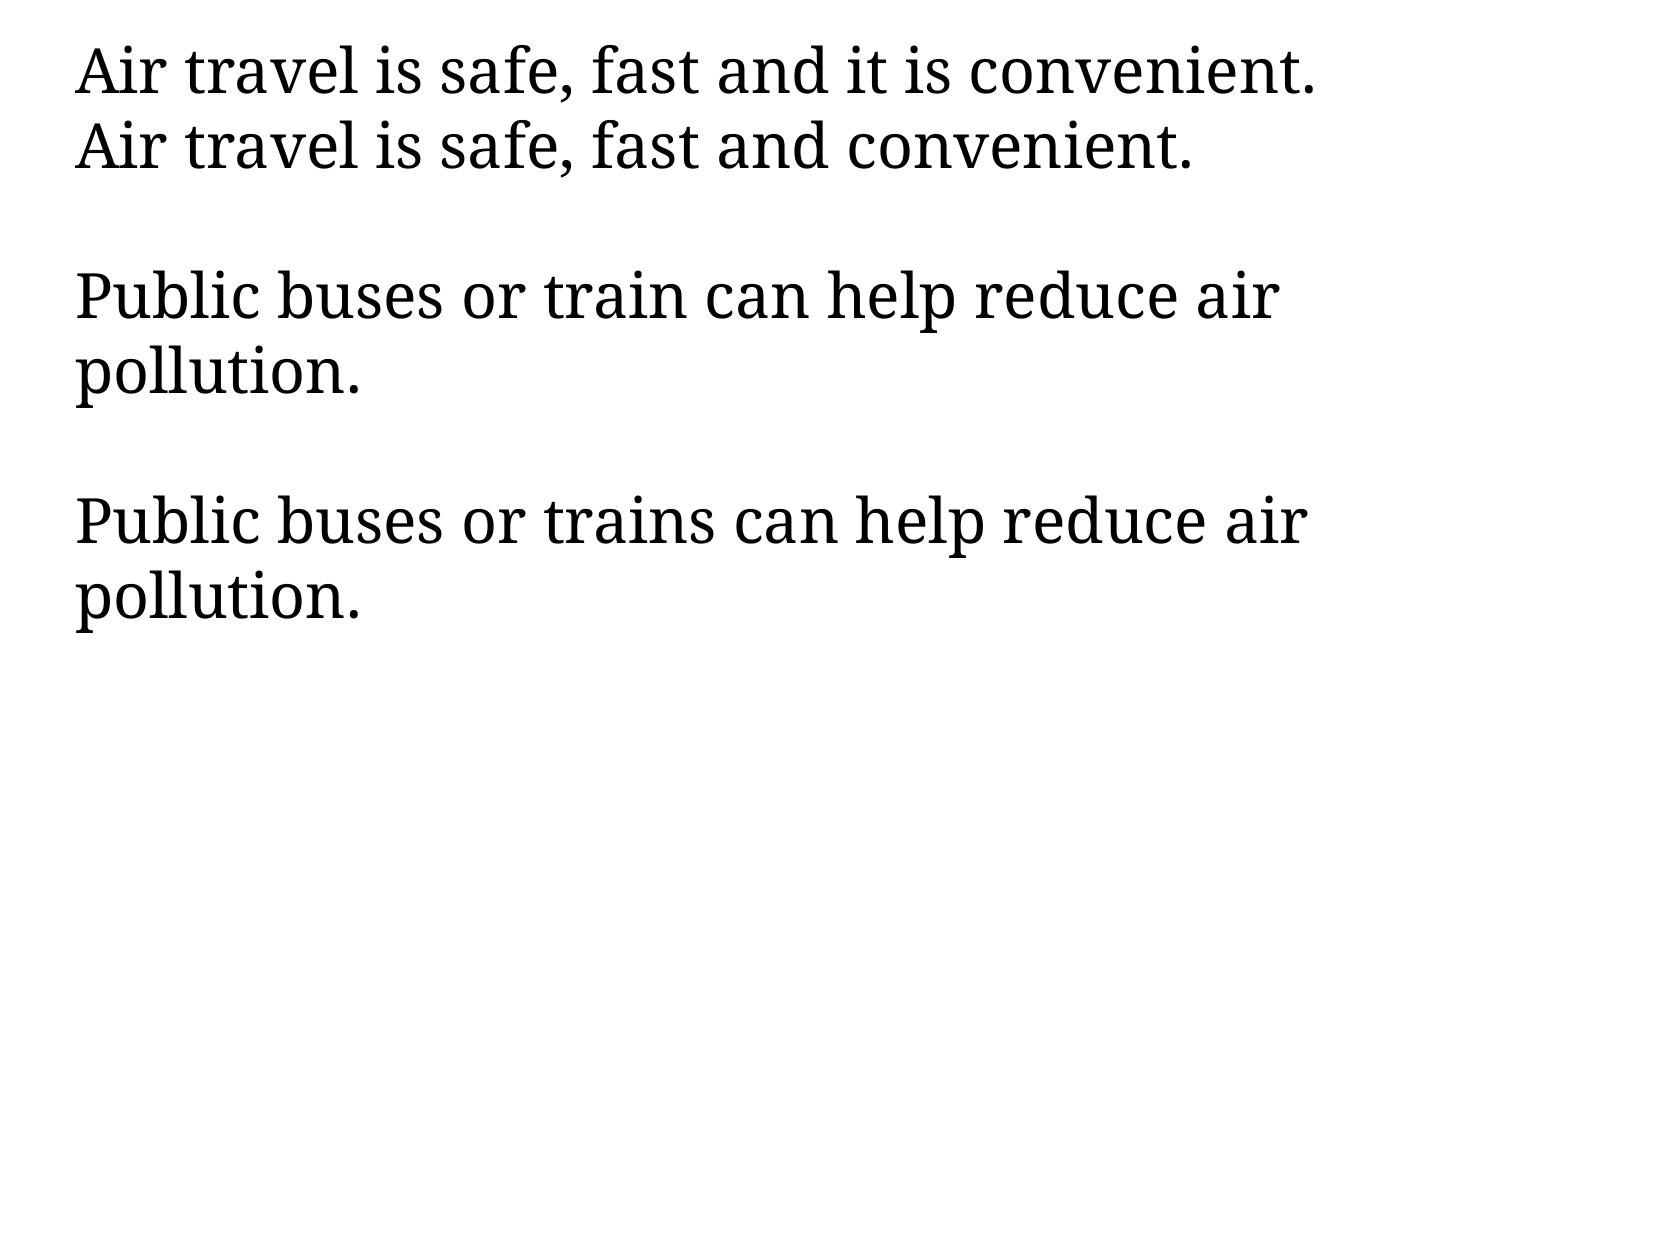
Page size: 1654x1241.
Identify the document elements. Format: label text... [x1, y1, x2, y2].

text_box Air travel is safe, fast and it is convenient. Air travel is safe, fast and convenient. Public buses or train can help reduce air pollution. Public buses or trains can help reduce air pollution. [75, 30, 1560, 1140]
